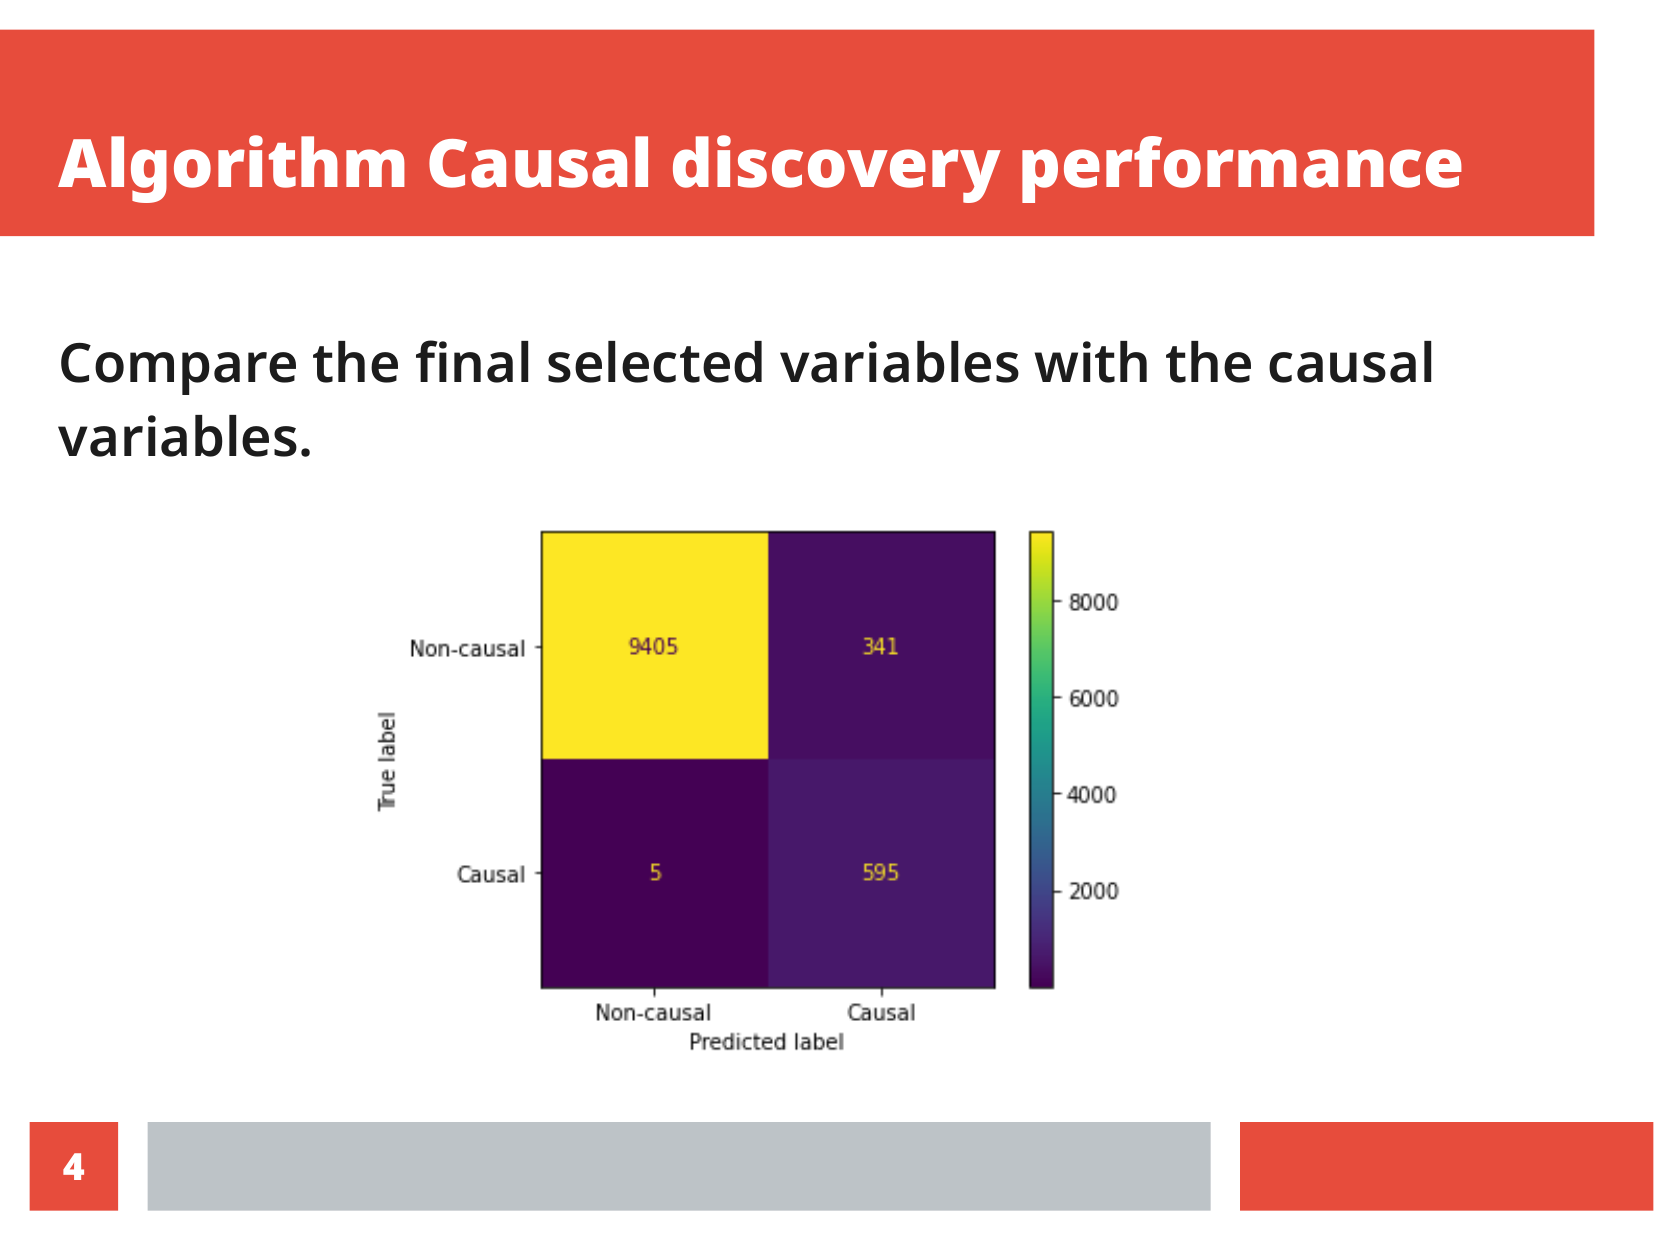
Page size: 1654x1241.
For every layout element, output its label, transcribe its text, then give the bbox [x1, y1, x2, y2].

title Algorithm Causal discovery performance [59, 59, 1595, 207]
list Compare the final selected variables with the causal variables. [59, 324, 1565, 1093]
picture [366, 519, 1134, 1067]
